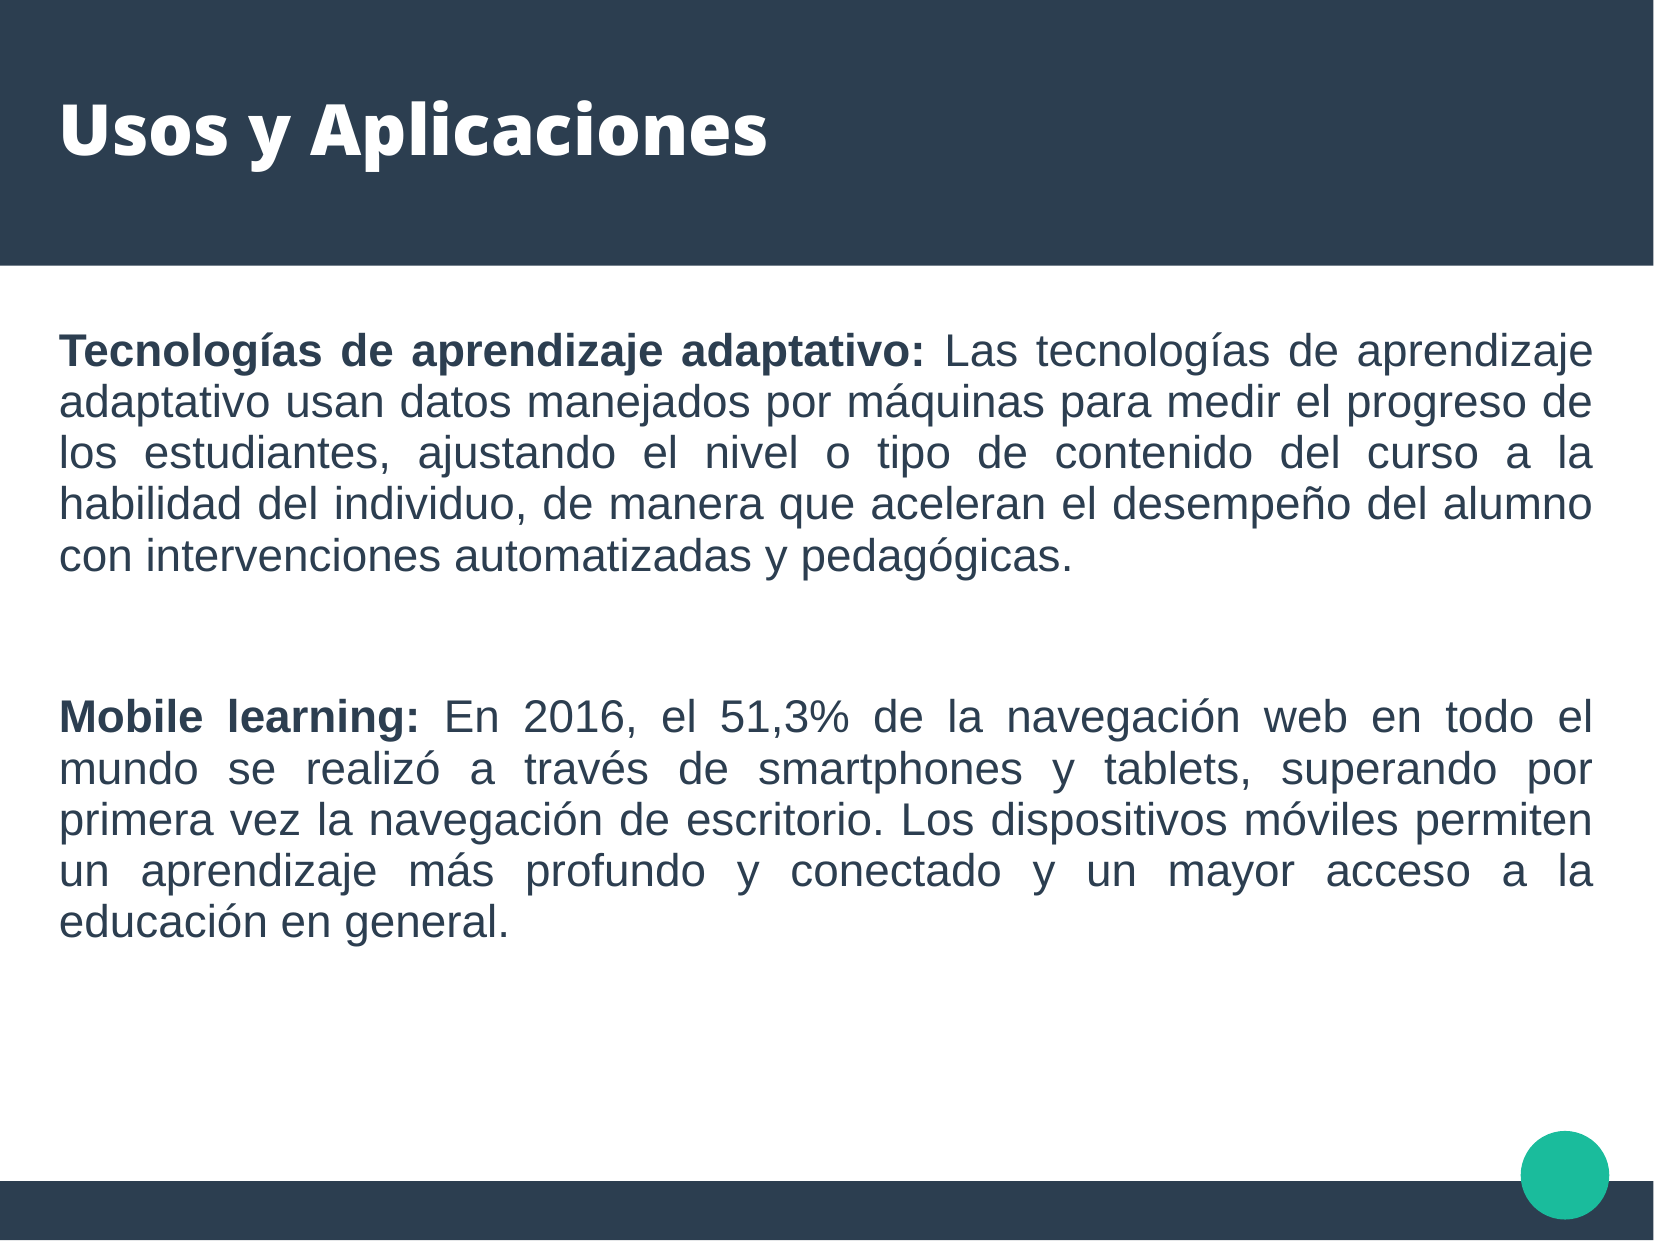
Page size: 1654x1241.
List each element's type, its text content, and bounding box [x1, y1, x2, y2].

list Tecnologías de aprendizaje adaptativo: Las tecnologías de aprendizaje adaptativo usan datos manejados por máquinas para medir el progreso de los estudiantes, ajustando el nivel o tipo de contenido del curso a la habilidad del individuo, de manera que aceleran el desempeño del alumno con intervenciones automatizadas y pedagógicas. Mobile learning: En 2016, el 51,3% de la navegación web en todo el mundo se realizó a través de smartphones y tablets, superando por primera vez la navegación de escritorio. Los dispositivos móviles permiten un aprendizaje más profundo y conectado y un mayor acceso a la educación en general. [59, 324, 1595, 1152]
title Usos y Aplicaciones [59, 49, 1595, 207]
